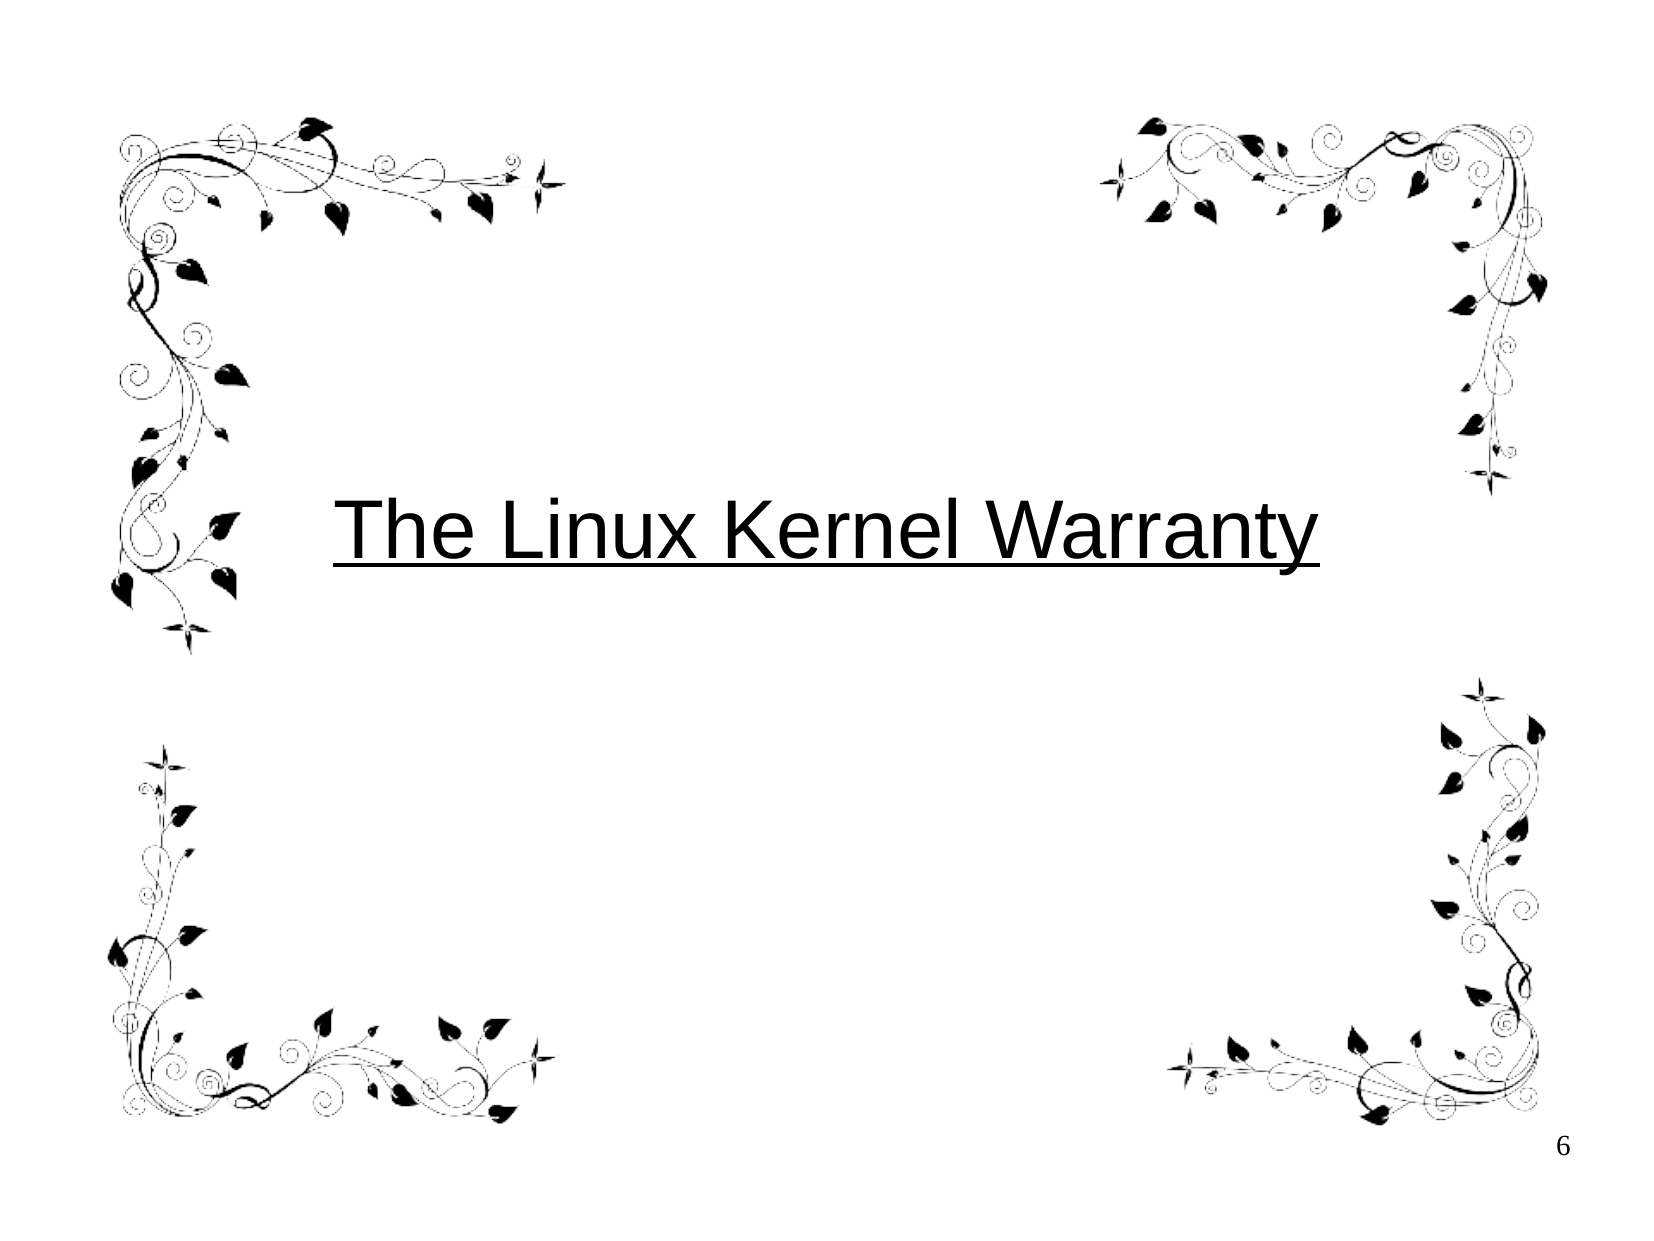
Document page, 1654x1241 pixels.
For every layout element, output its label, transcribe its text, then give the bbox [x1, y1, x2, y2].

subtitle The Linux Kernel Warranty [82, 49, 1571, 1010]
picture [101, 1010, 1553, 1131]
